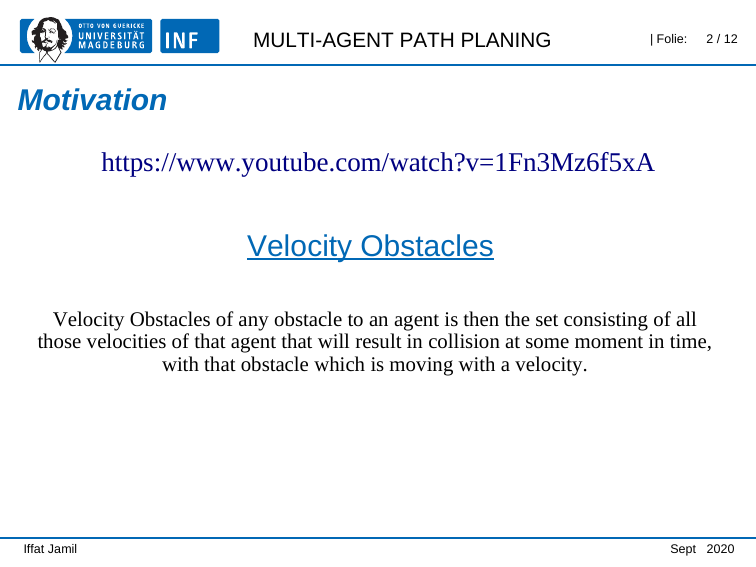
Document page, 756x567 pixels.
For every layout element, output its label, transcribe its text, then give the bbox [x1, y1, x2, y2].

text_box [0, 0, 756, 64]
text_box Velocity Obstacles of any obstacle to an agent is then the set consisting of all those velocities of that agent that will result in collision at some moment in time, with that obstacle which is moving with a velocity. [30, 307, 721, 404]
text_box Iffat Jamil [20, 542, 86, 557]
text_box https://www.youtube.com/watch?v=1Fn3Mz6f5xA [34, 147, 722, 194]
text_box 2 / 12 [706, 32, 738, 47]
text_box Sept [649, 542, 697, 557]
text_box 2020 [706, 542, 735, 557]
text_box | Folie: [650, 32, 688, 47]
text_box Velocity Obstacles [247, 228, 503, 263]
text_box MULTI-AGENT PATH PLANING [253, 29, 552, 53]
text_box [0, 539, 756, 567]
text_box Motivation [17, 83, 193, 117]
text_box [0, 66, 756, 537]
